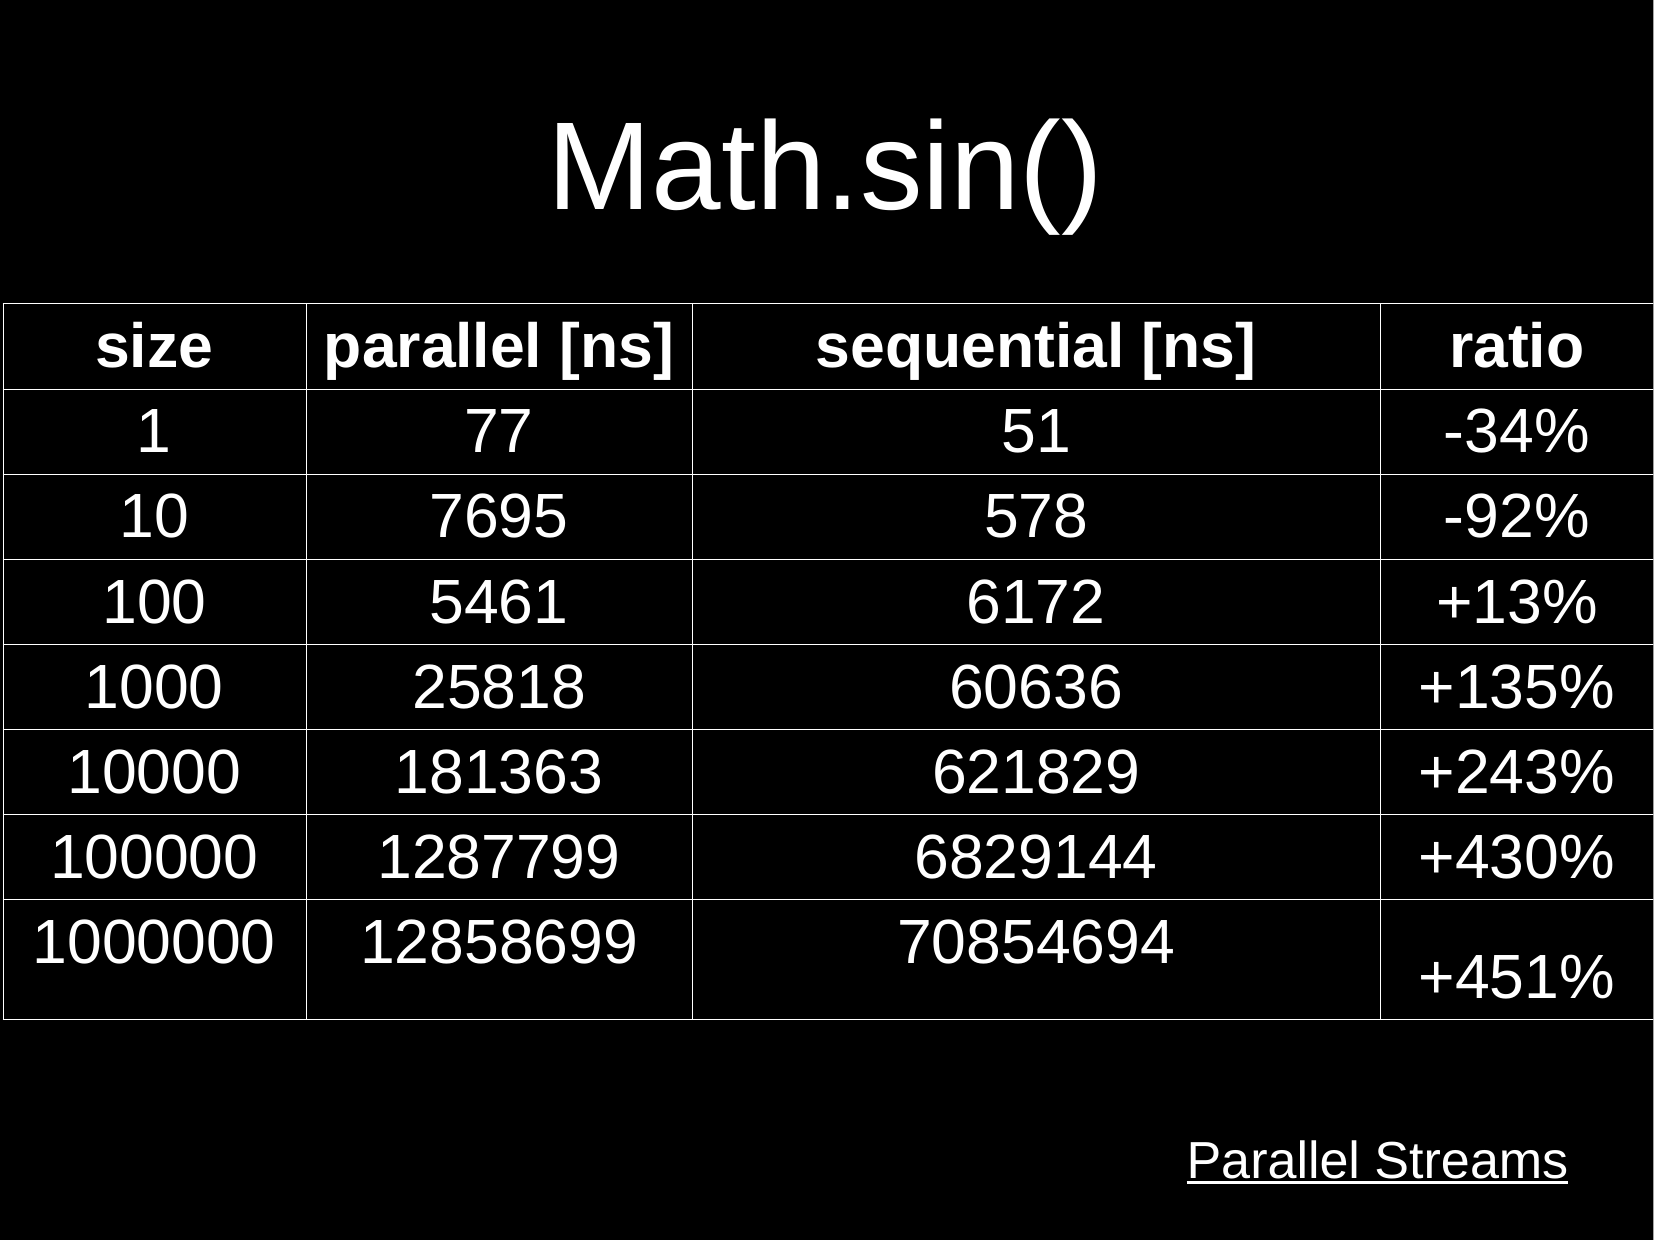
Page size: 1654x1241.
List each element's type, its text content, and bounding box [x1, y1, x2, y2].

table_cell 1 [4, 390, 306, 474]
table_cell 10 [4, 475, 306, 559]
table_header ratio [1381, 304, 1653, 389]
table_header parallel [ns] [307, 304, 692, 389]
table_cell 7695 [307, 475, 692, 559]
table_cell 100 [4, 560, 306, 644]
table_cell 6829144 [693, 815, 1380, 899]
table_cell +135% [1381, 645, 1653, 729]
table_cell +430% [1381, 815, 1653, 899]
table_cell 51 [693, 390, 1380, 474]
table_cell 10000 [4, 730, 306, 814]
table_cell 77 [307, 390, 692, 474]
table_cell -34% [1381, 390, 1653, 474]
table_cell +243% [1381, 730, 1653, 814]
table_header sequential [ns] [693, 304, 1380, 389]
table_cell -92% [1381, 475, 1653, 559]
table_cell 1000 [4, 645, 306, 729]
table_cell 1000000 [4, 900, 306, 1019]
table_cell 621829 [693, 730, 1380, 814]
table_cell 578 [693, 475, 1380, 559]
table_cell 100000 [4, 815, 306, 899]
table_cell 12858699 [307, 900, 692, 1019]
table_cell 25818 [307, 645, 692, 729]
table_cell 6172 [693, 560, 1380, 644]
table_cell +13% [1381, 560, 1653, 644]
table_cell 1287799 [307, 815, 692, 899]
table_cell 5461 [307, 560, 692, 644]
table_cell 60636 [693, 645, 1380, 729]
table_cell 70854694 [693, 900, 1380, 1019]
text_box Parallel Streams [1100, 1080, 1654, 1241]
table_cell 181363 [307, 730, 692, 814]
text_box Math.sin() [0, 88, 1654, 244]
table_header size [4, 304, 306, 389]
table_cell +451% [1381, 900, 1653, 1019]
